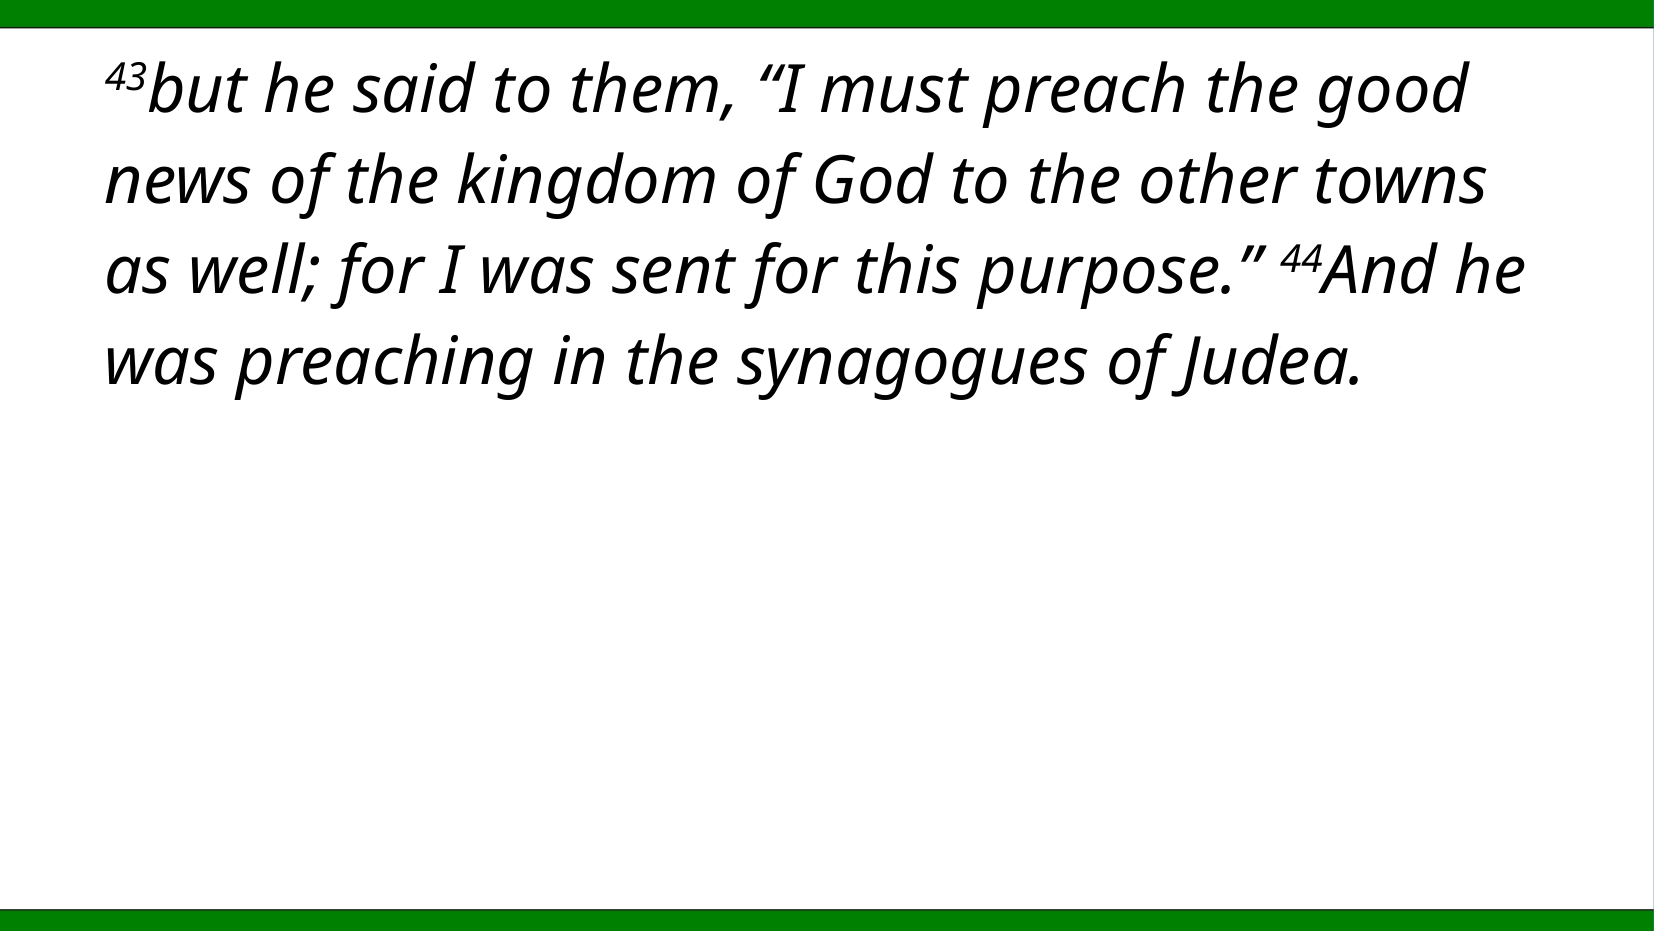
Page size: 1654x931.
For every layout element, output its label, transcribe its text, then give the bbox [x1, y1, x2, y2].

text_box 43but he said to them, “I must preach the good news of the kingdom of God to the other towns as well; for I was sent for this purpose.” 44And he was preaching in the synagogues of Judea. [90, 33, 1561, 404]
picture [0, 0, 1654, 931]
